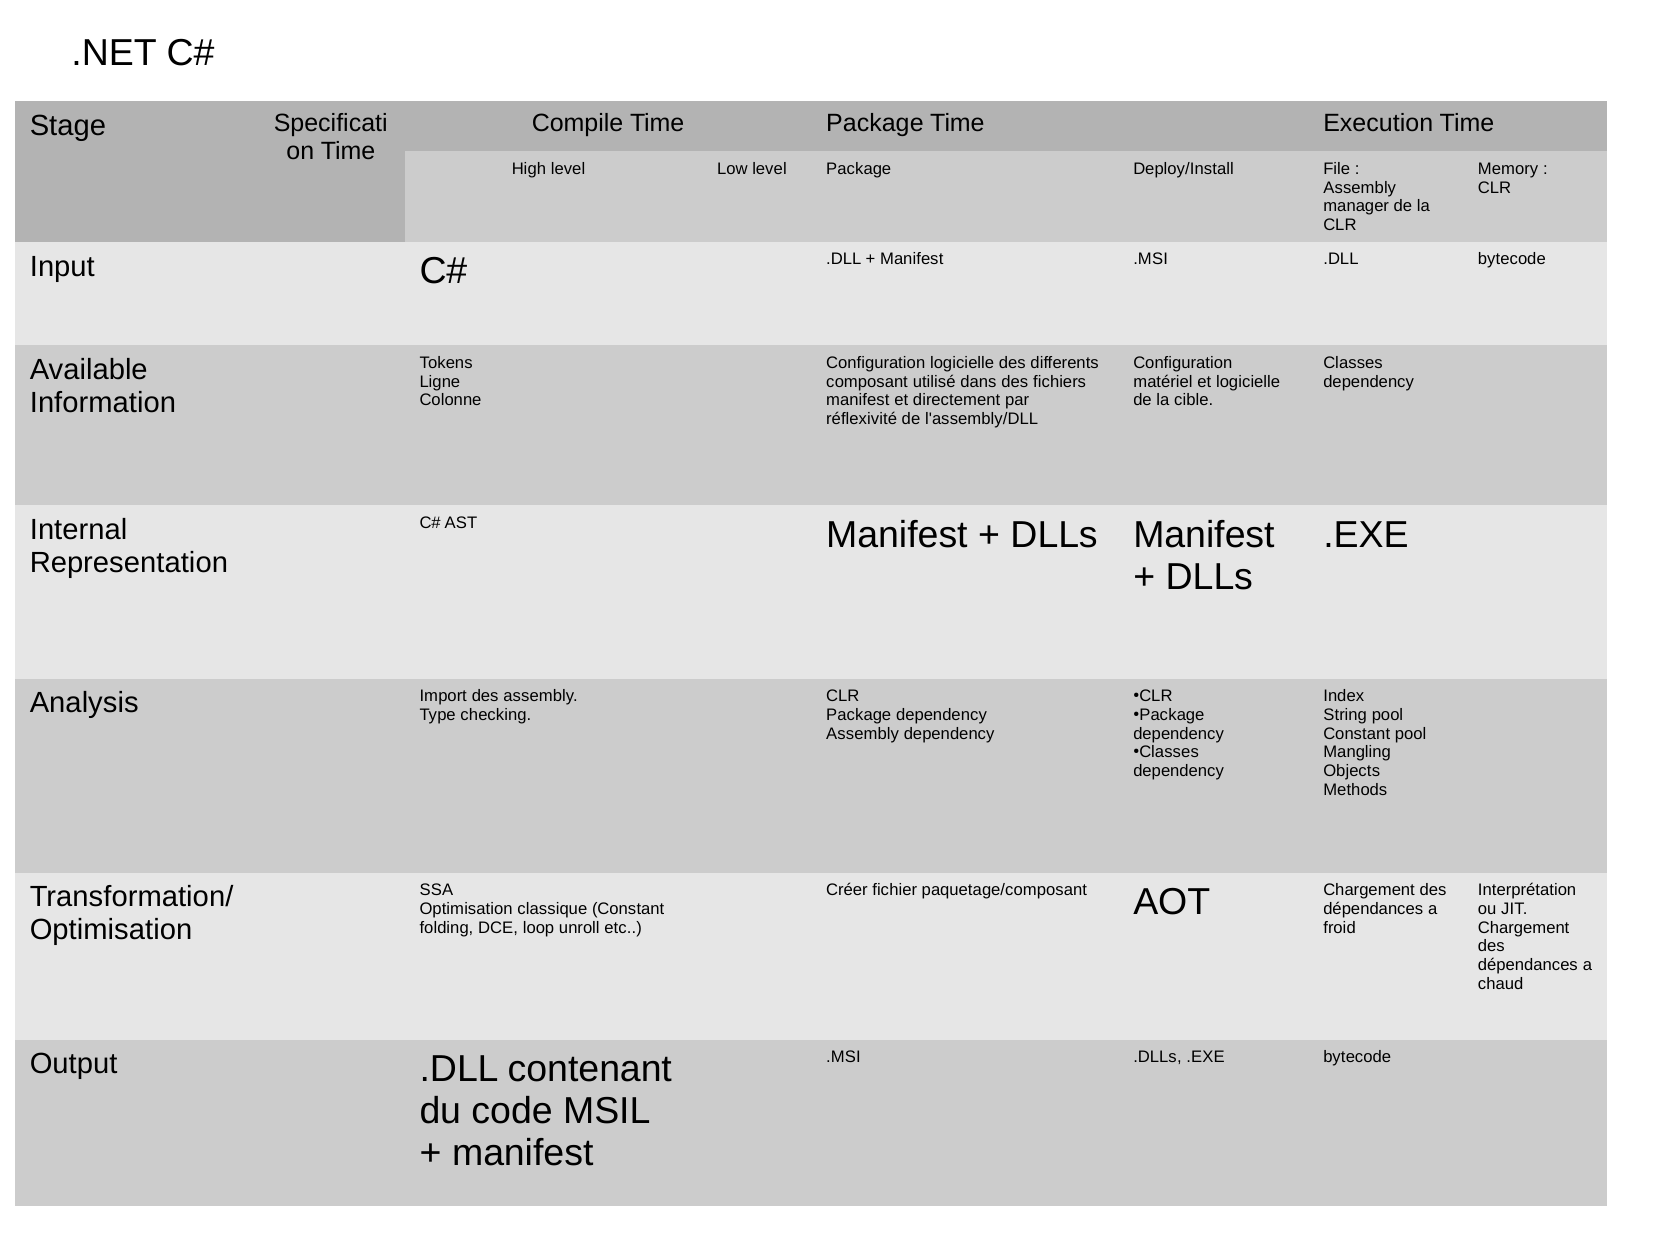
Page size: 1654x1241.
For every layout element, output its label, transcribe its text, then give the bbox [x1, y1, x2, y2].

table_cell Interprétation ou JIT. Chargement des dépendances a chaud [1463, 873, 1607, 1040]
table_cell bytecode [1463, 242, 1607, 345]
table_header Compile Time [405, 101, 811, 151]
table_cell Transformation/ Optimisation [15, 873, 257, 1040]
table_cell Chargement des dépendances a froid [1309, 873, 1463, 1040]
table_cell SSA Optimisation classique (Constant folding, DCE, loop unroll etc..) [405, 873, 692, 1040]
table_cell File : Assembly manager de la CLR [1309, 151, 1463, 242]
table_cell Configuration logicielle des differents composant utilisé dans des fichiers manifest et directement par réflexivité de l'assembly/DLL [811, 345, 1119, 505]
table_cell Input [15, 242, 257, 345]
table_header Package Time [811, 101, 1309, 151]
table_cell [1463, 345, 1607, 505]
table_cell Configuration matériel et logicielle de la cible. [1119, 345, 1309, 505]
table_cell .MSI [811, 1040, 1119, 1206]
table_cell .DLLs, .EXE [1119, 1040, 1309, 1206]
table_cell Internal Representation [15, 505, 257, 679]
table_cell .MSI [1119, 242, 1309, 345]
table_cell .EXE [1309, 505, 1463, 679]
table_cell Import des assembly. Type checking. [405, 679, 692, 873]
table_cell [257, 1040, 405, 1206]
table_cell C# [405, 242, 692, 345]
table_cell Package [811, 151, 1119, 242]
table_cell [1463, 1040, 1607, 1206]
table_cell [692, 345, 811, 505]
table_cell [1463, 505, 1607, 679]
table_cell [257, 873, 405, 1040]
table_cell .DLL contenant du code MSIL + manifest [405, 1040, 692, 1206]
table_cell [1463, 679, 1607, 873]
table_cell Manifest + DLLs [811, 505, 1119, 679]
table_cell AOT [1119, 873, 1309, 1040]
table_cell [692, 242, 811, 345]
table_cell .DLL + Manifest [811, 242, 1119, 345]
table_cell Deploy/Install [1119, 151, 1309, 242]
table_cell .DLL [1309, 242, 1463, 345]
table_cell Low level [692, 151, 811, 242]
table_cell [692, 873, 811, 1040]
table_cell Index String pool Constant pool Mangling Objects Methods [1309, 679, 1463, 873]
table_cell [257, 345, 405, 505]
table_cell Available Information [15, 345, 257, 505]
table_cell [257, 505, 405, 679]
table_cell [692, 1040, 811, 1206]
table_cell Manifest + DLLs [1119, 505, 1309, 679]
table_cell Tokens Ligne Colonne [405, 345, 692, 505]
table_header Execution Time [1309, 101, 1607, 151]
table_cell Analysis [15, 679, 257, 873]
table_cell [257, 679, 405, 873]
table_cell C# AST [405, 505, 692, 679]
table_cell CLR Package dependency Assembly dependency [811, 679, 1119, 873]
table_cell [257, 242, 405, 345]
table_cell CLR Package dependency Classes dependency [1119, 679, 1309, 873]
table_cell High level [405, 151, 692, 242]
table_cell Memory : CLR [1463, 151, 1607, 242]
text_box .NET C# [56, 23, 230, 81]
table_cell Classes dependency [1309, 345, 1463, 505]
table_header Specification Time [257, 101, 405, 242]
table_cell Output [15, 1040, 257, 1206]
table_cell Créer fichier paquetage/composant [811, 873, 1119, 1040]
table_cell [692, 679, 811, 873]
table_cell bytecode [1309, 1040, 1463, 1206]
table_cell [692, 505, 811, 679]
table_header Stage [15, 101, 257, 242]
